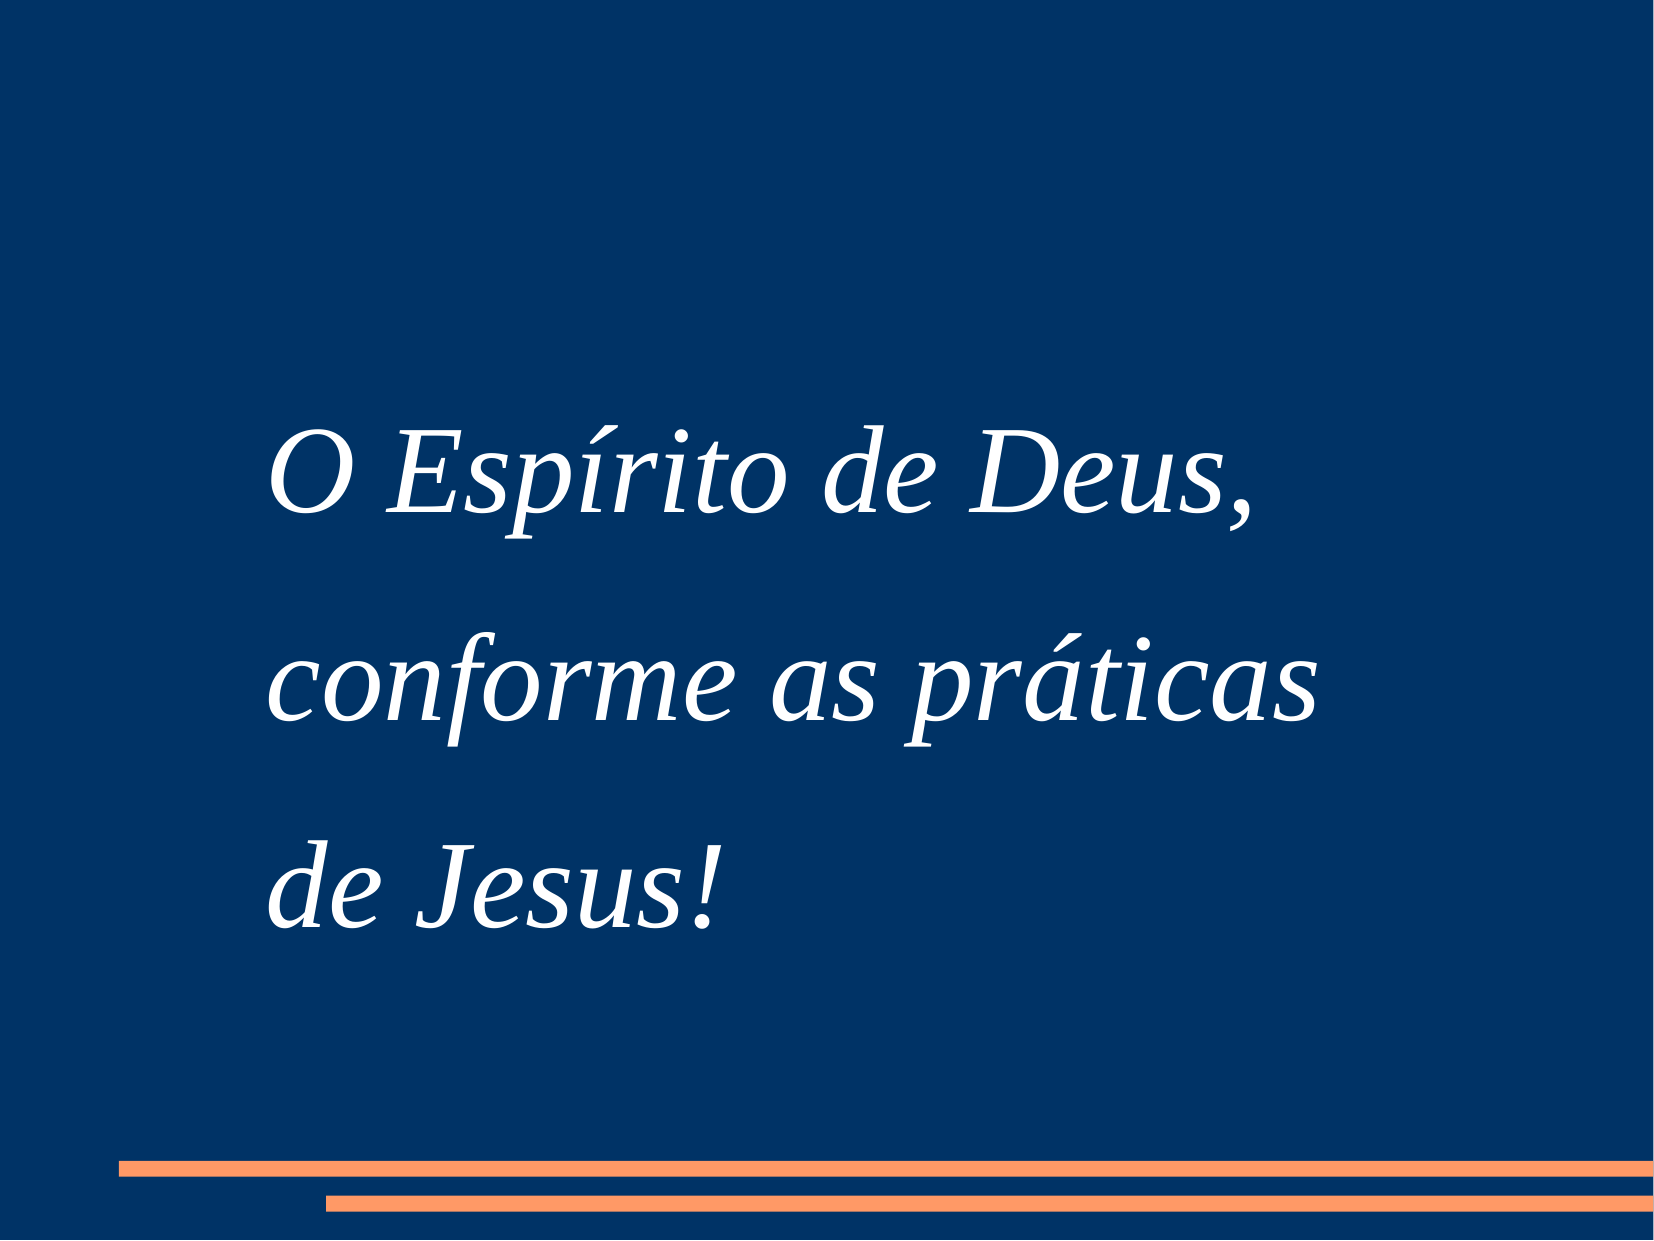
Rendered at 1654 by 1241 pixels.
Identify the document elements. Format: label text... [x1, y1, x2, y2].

text_box O Espírito de Deus, conforme as práticas de Jesus! [265, 331, 1536, 886]
